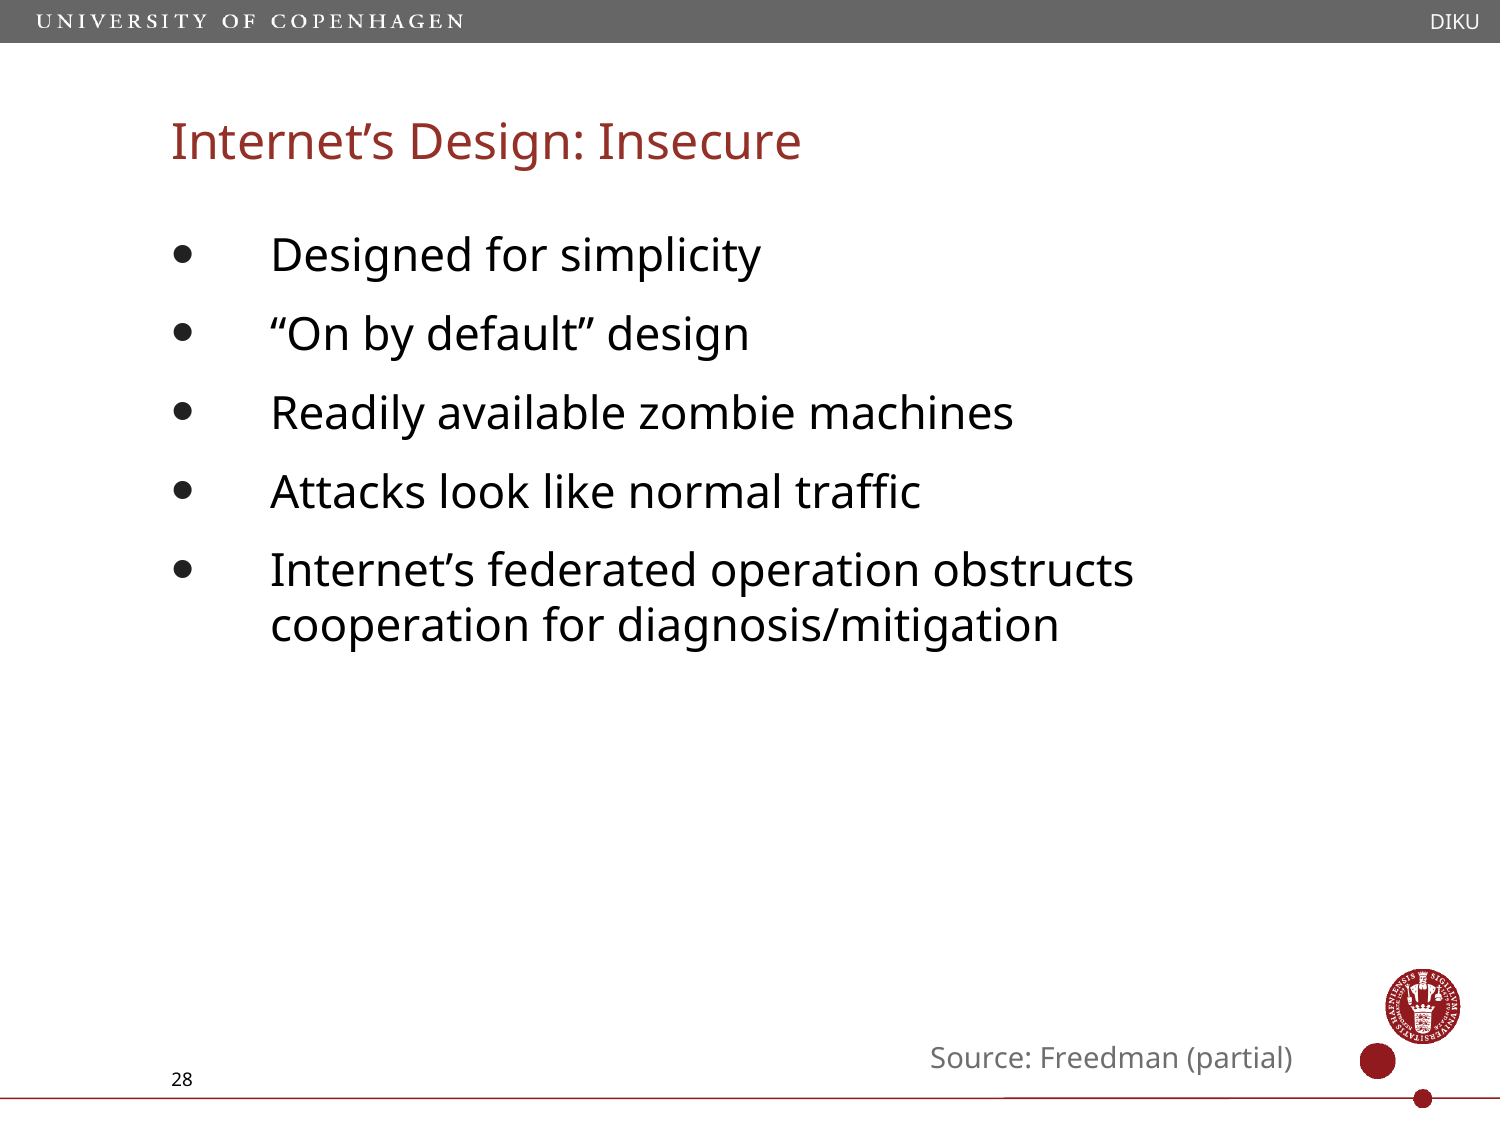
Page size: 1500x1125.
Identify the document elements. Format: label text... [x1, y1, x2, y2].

picture [0, 910, 1500, 1122]
text_box Internet’s Design: Insecure [171, 75, 1329, 171]
text_box Designed for simplicity “On by default” design Readily available zombie machines Attacks look like normal traffic Internet’s federated operation obstructs cooperation for diagnosis/mitigation [171, 225, 1329, 900]
text_box <number> [171, 1067, 522, 1092]
text_box DIKU [469, 0, 1495, 43]
text_box Source: Freedman (partial) [915, 1031, 1353, 1083]
